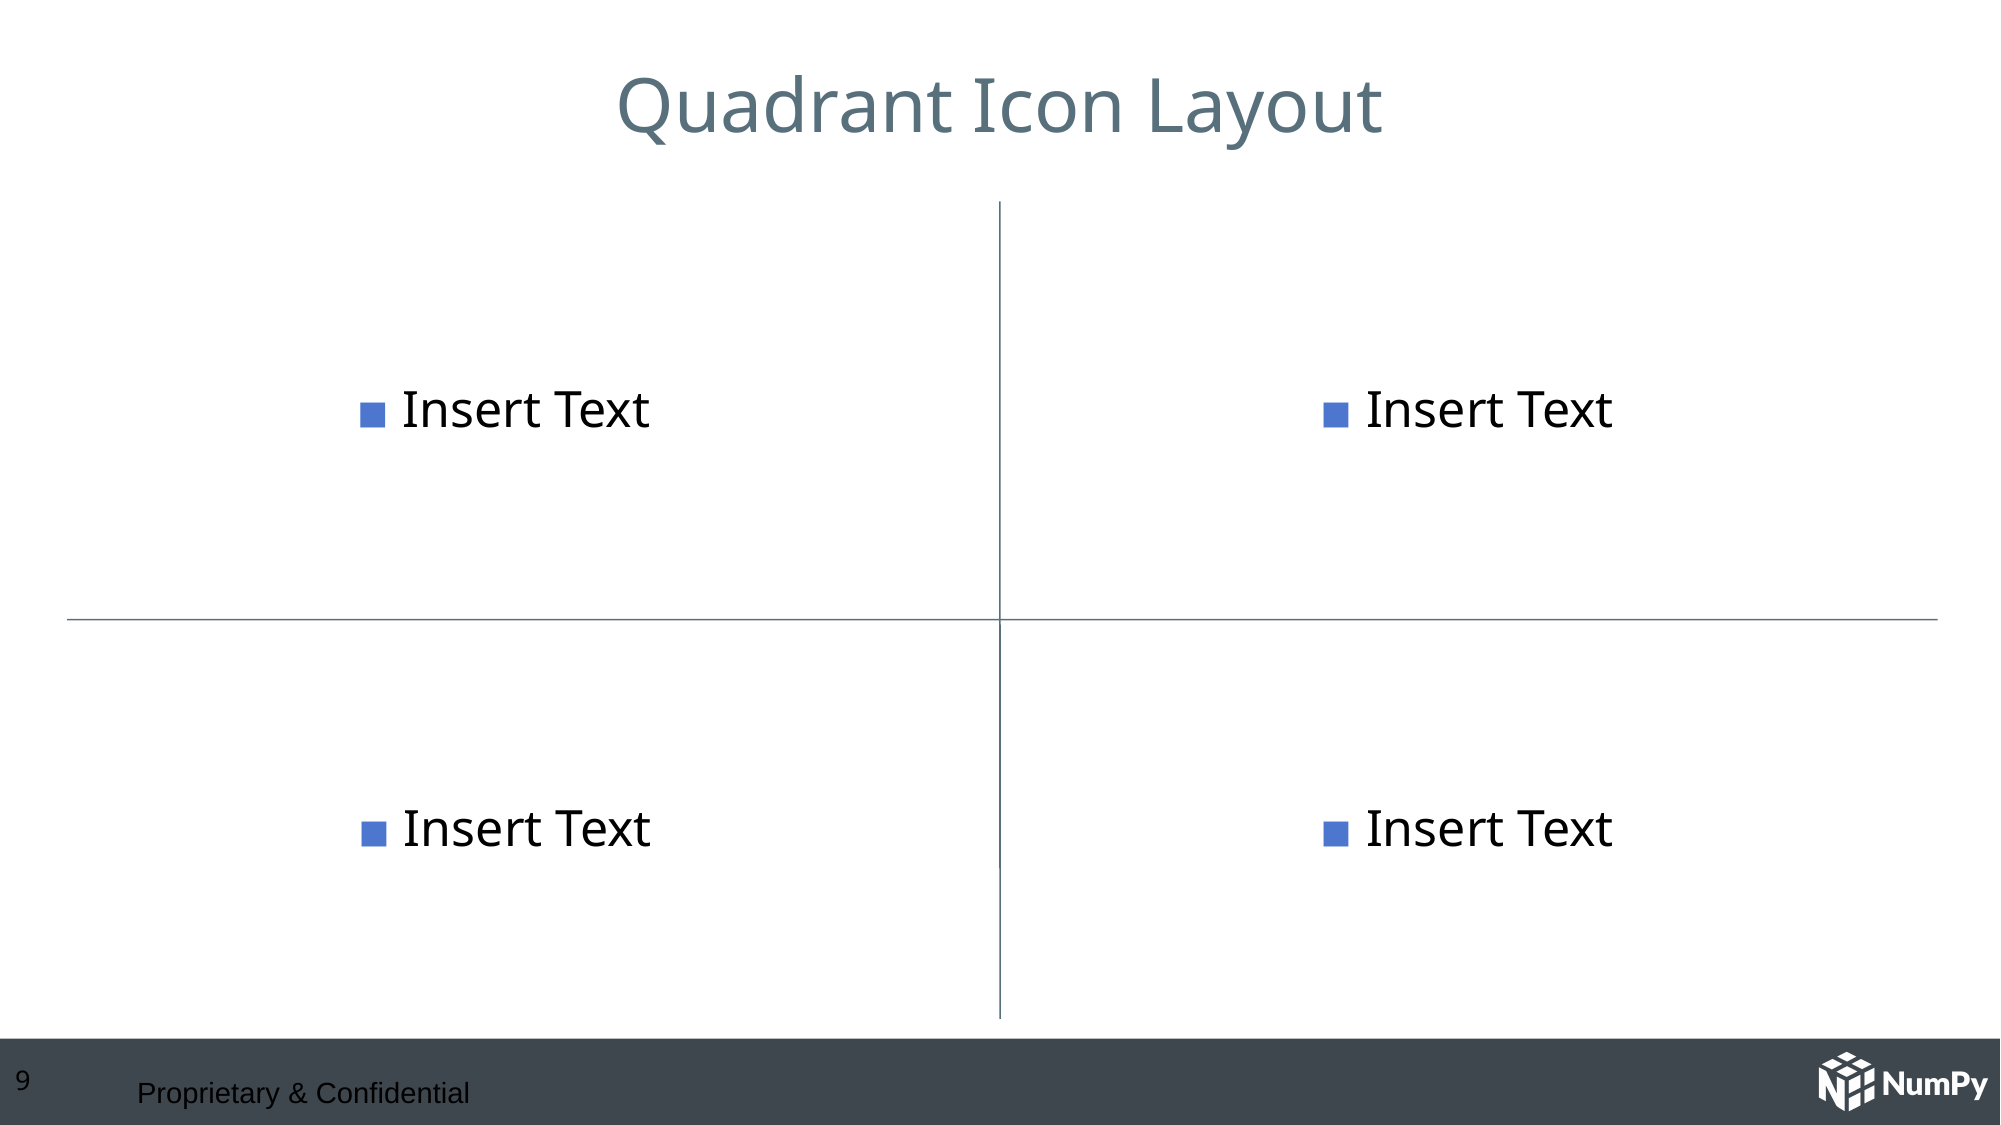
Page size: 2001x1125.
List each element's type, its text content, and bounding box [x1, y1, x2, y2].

picture [1807, 1038, 2000, 1125]
footer Proprietary & Confidential [122, 1058, 1055, 1125]
title Quadrant Icon Layout [0, 0, 2000, 218]
list Insert Text [327, 645, 976, 1016]
slide_number <number> [0, 1038, 121, 1125]
list Insert Text [1289, 645, 1938, 1016]
list Insert Text [1289, 226, 1938, 597]
list Insert Text [325, 226, 975, 597]
